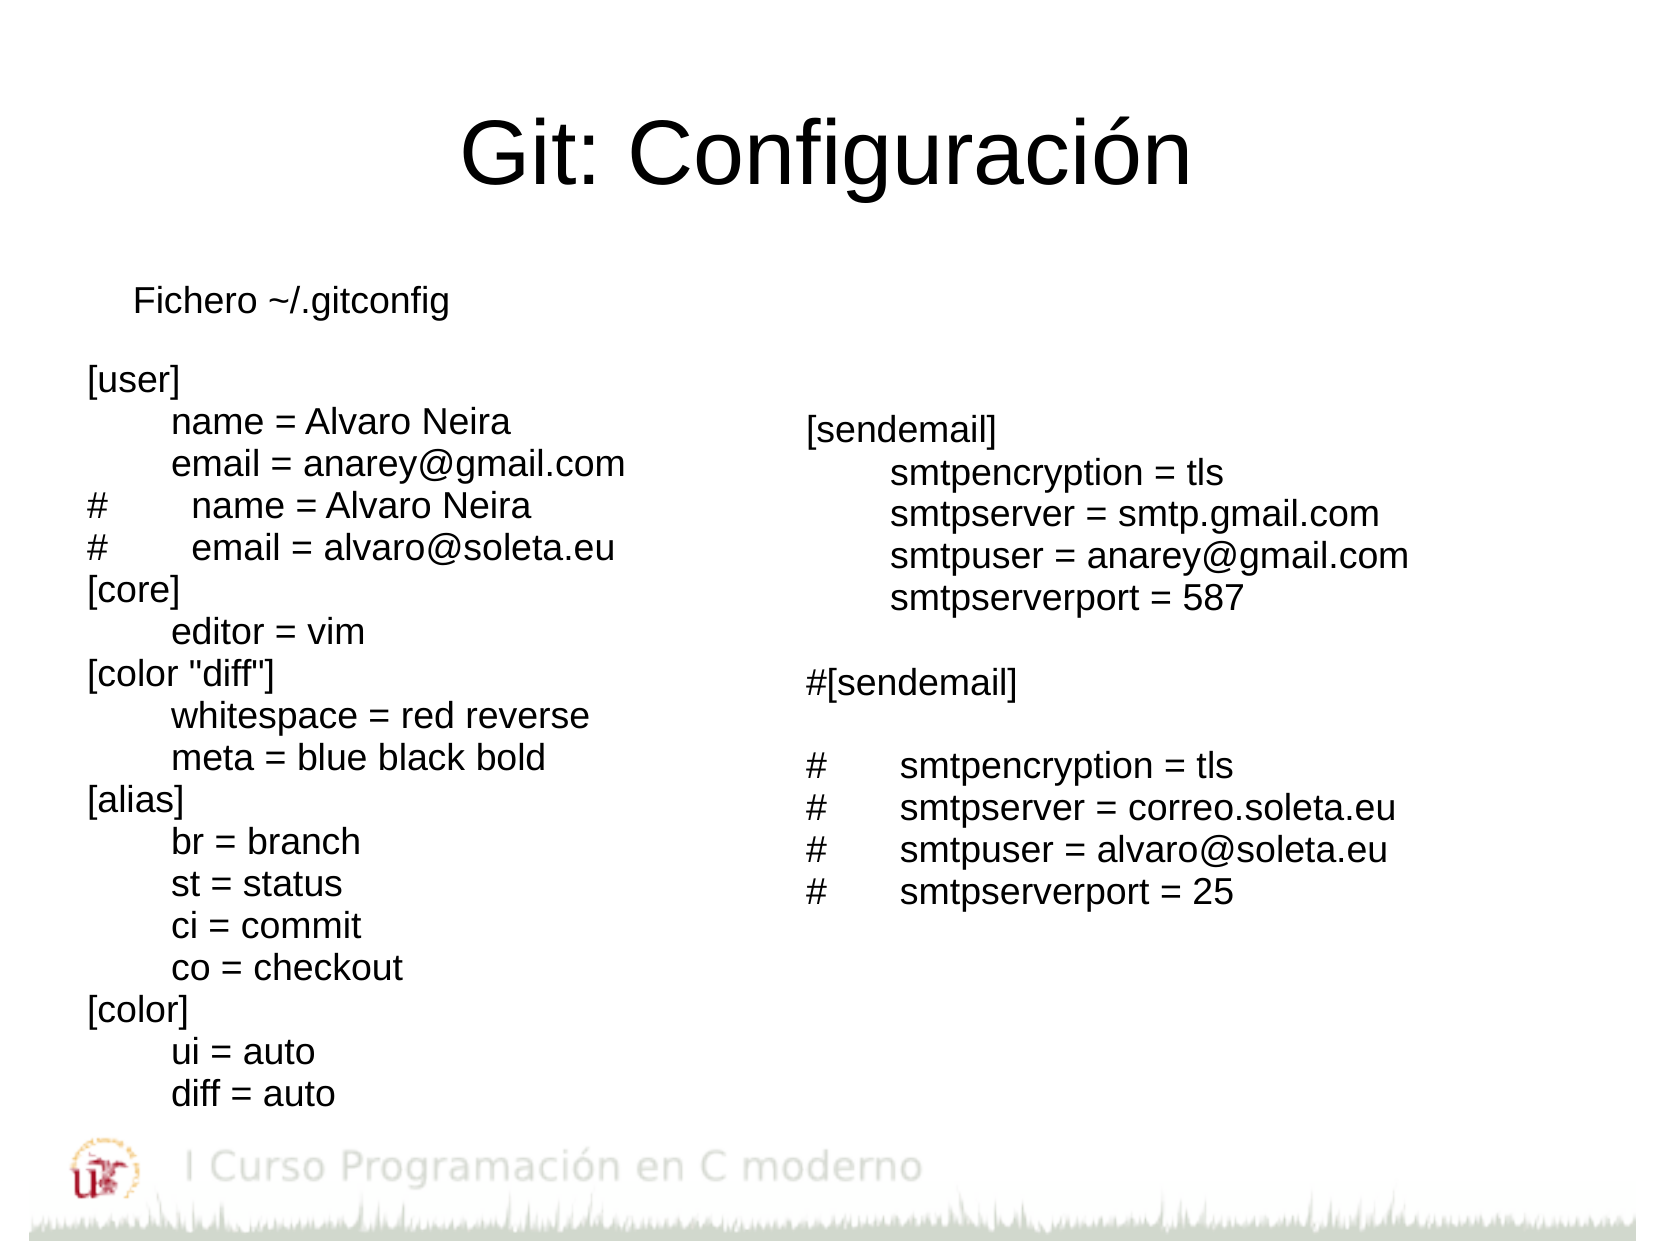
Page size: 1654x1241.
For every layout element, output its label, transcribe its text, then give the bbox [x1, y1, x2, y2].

title Git: Configuración [82, 49, 1571, 257]
picture [29, 1133, 1636, 1241]
text_box Fichero ~/.gitconfig [118, 271, 466, 329]
text_box [sendemail] smtpencryption = tls smtpserver = smtp.gmail.com smtpuser = anarey@gmail.com smtpserverport = 587 #[sendemail] # smtpencryption = tls # smtpserver = correo.soleta.eu # smtpuser = alvaro@soleta.eu # smtpserverport = 25 [791, 401, 1583, 921]
text_box [user] name = Alvaro Neira email = anarey@gmail.com # name = Alvaro Neira # email = alvaro@soleta.eu [core] editor = vim [color "diff"] whitespace = red reverse meta = blue black bold [alias] br = branch st = status ci = commit co = checkout [color] ui = auto diff = auto [72, 351, 662, 1123]
